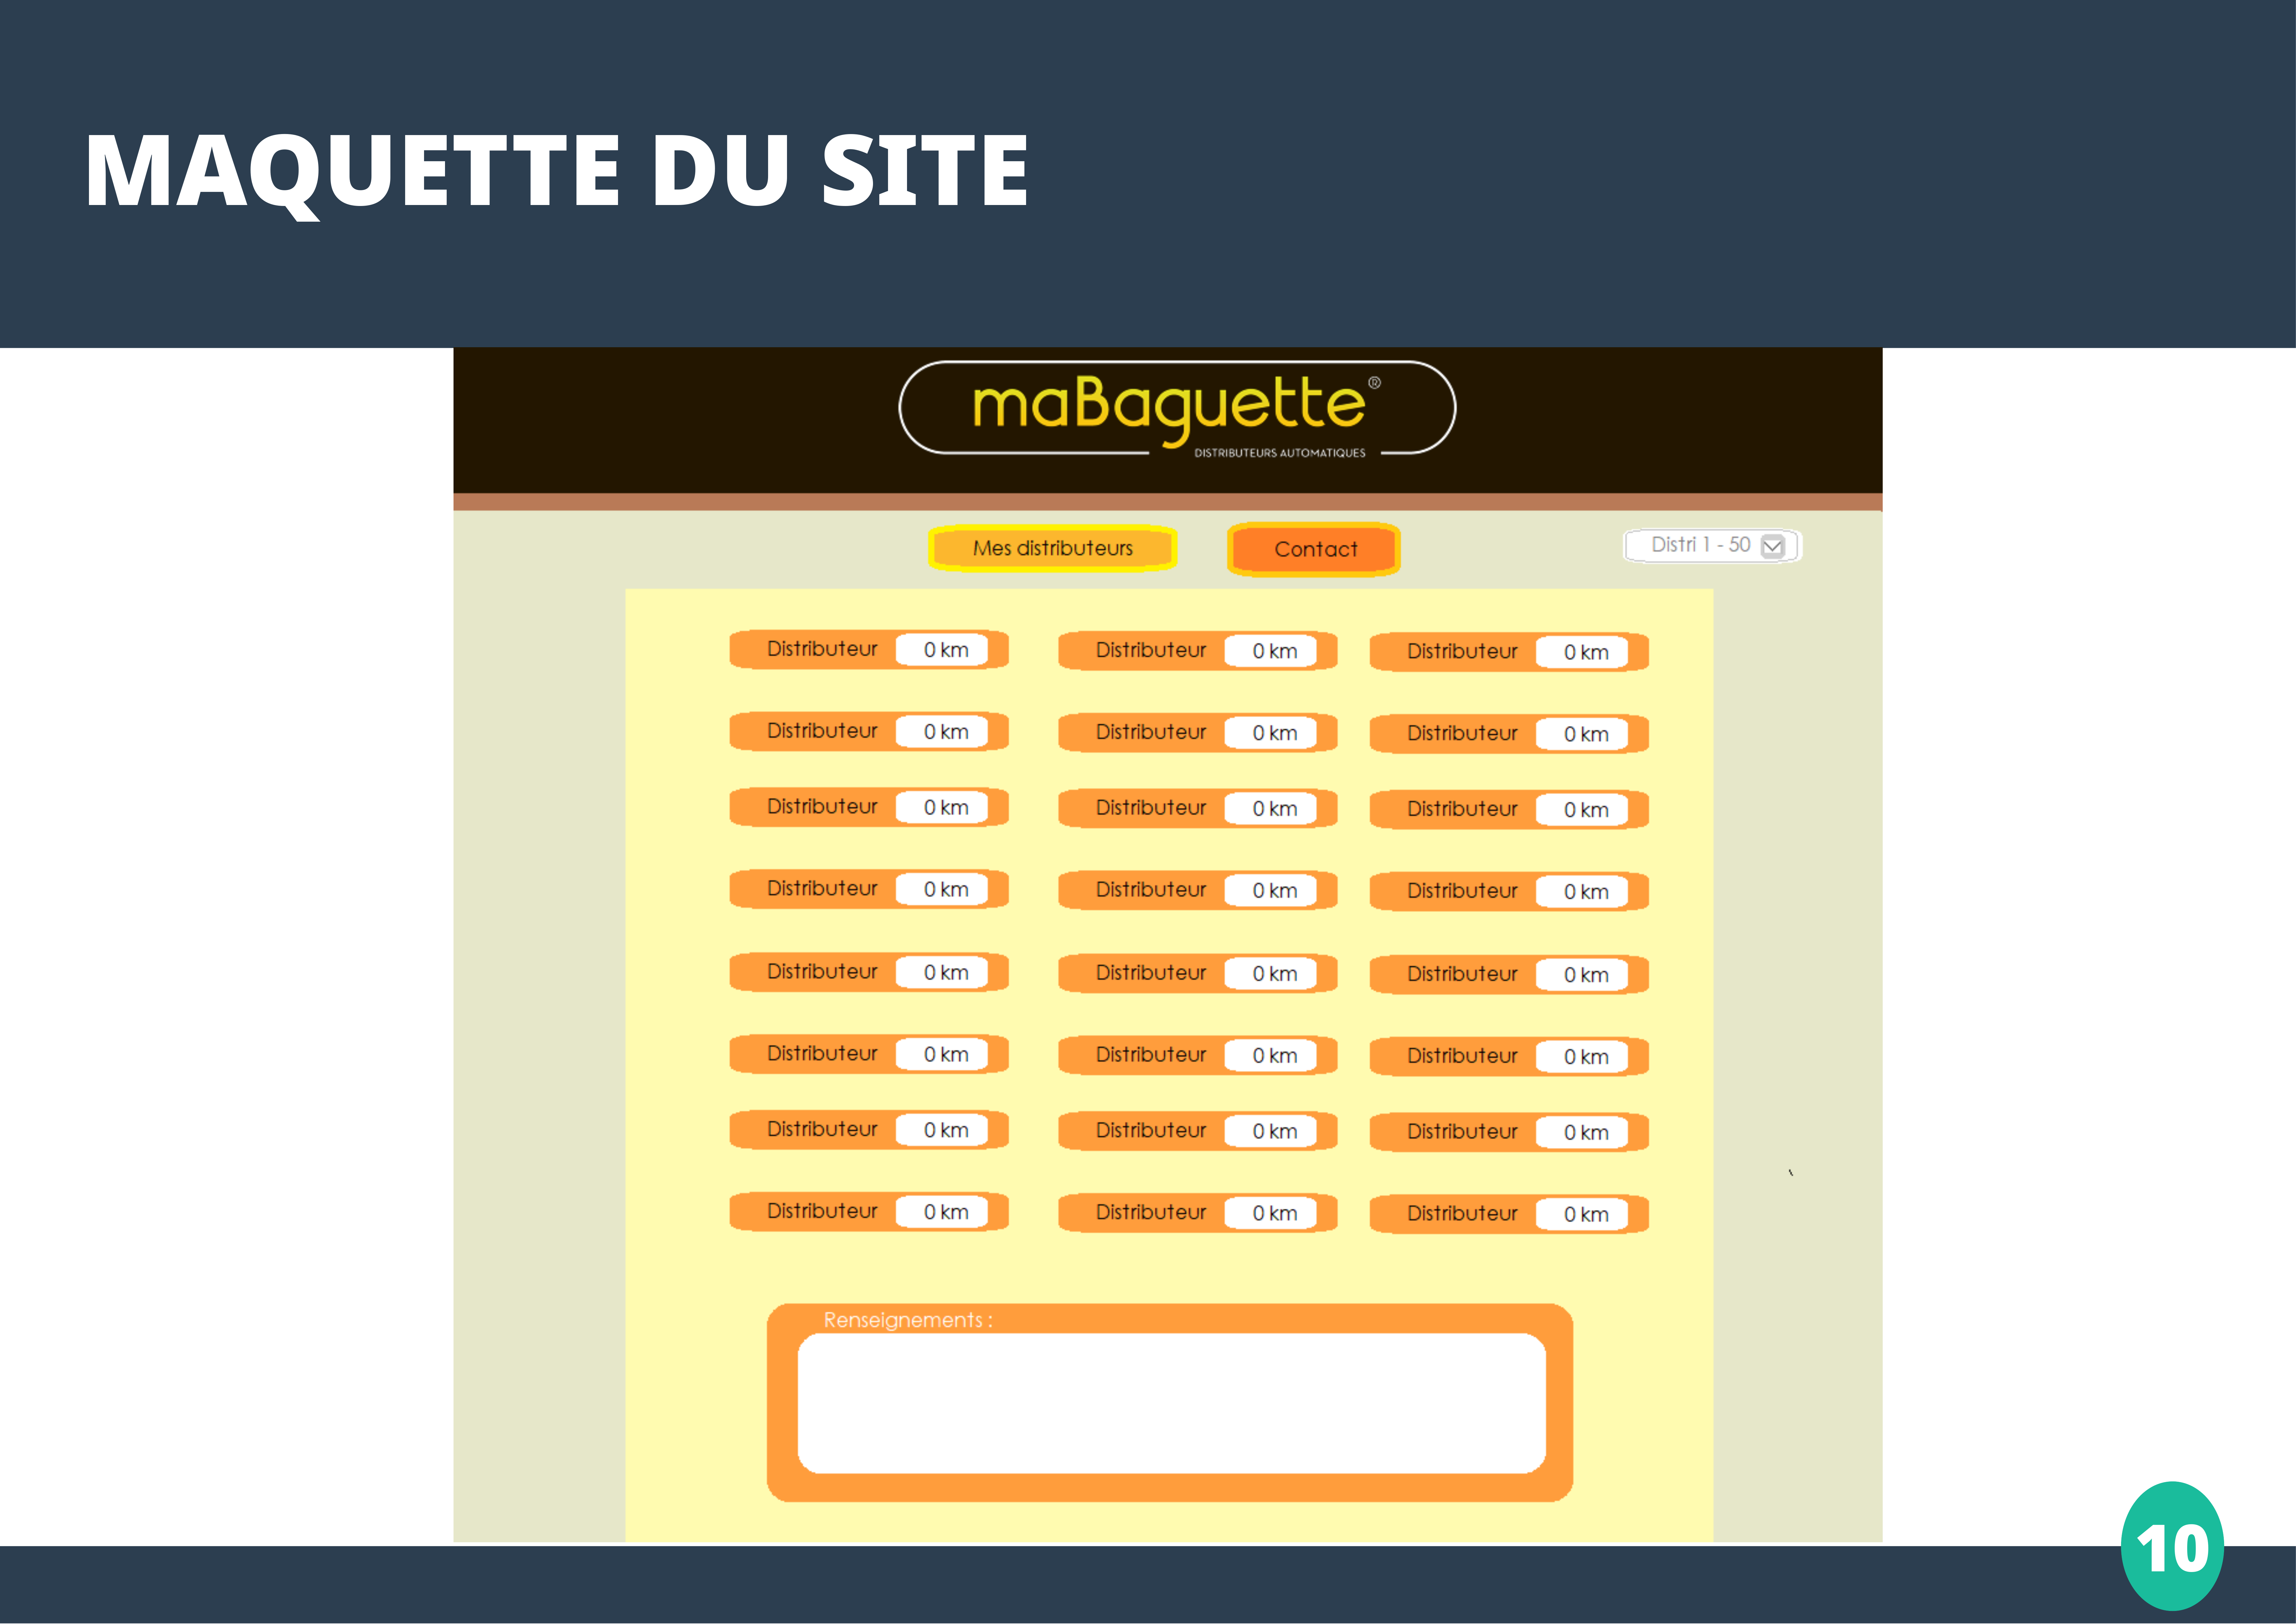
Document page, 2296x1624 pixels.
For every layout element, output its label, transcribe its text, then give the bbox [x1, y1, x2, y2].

title MAQUETTE DU SITE [82, 64, 2214, 270]
picture [454, 347, 1883, 1542]
